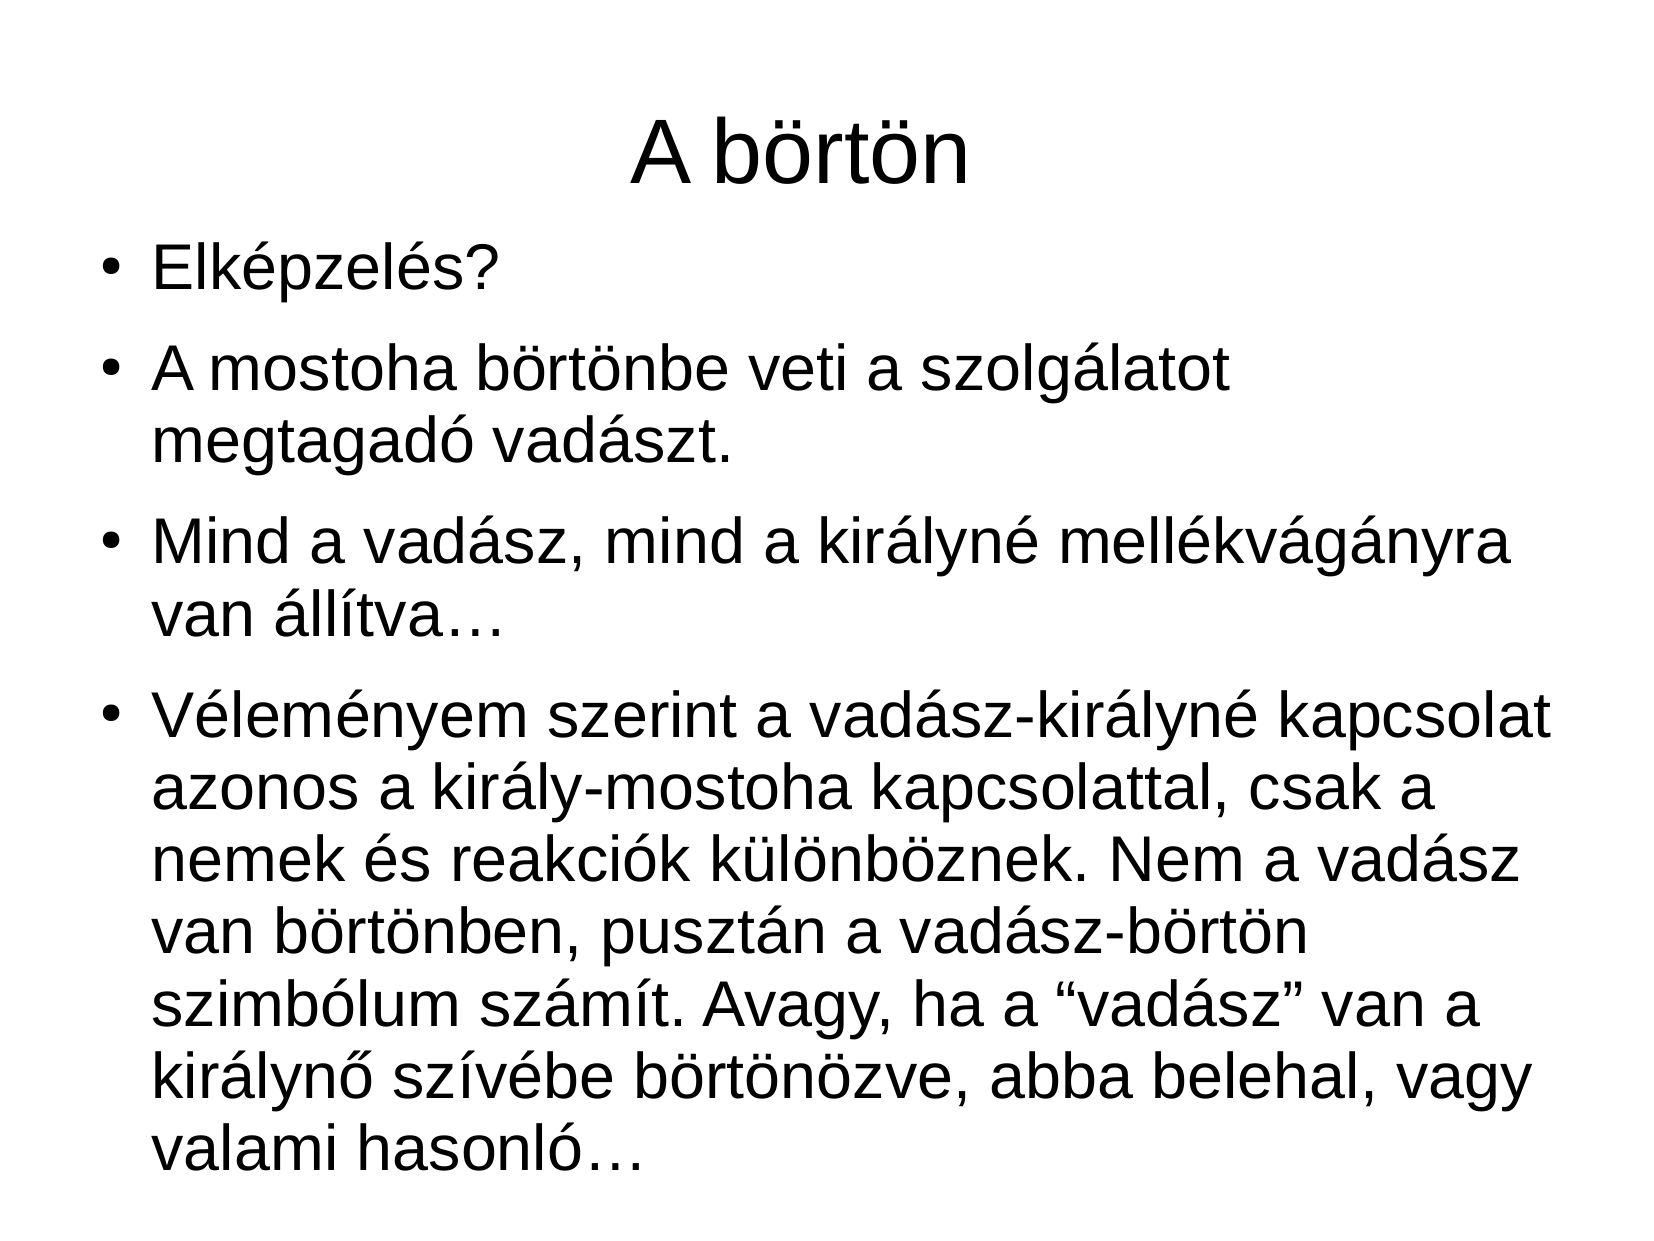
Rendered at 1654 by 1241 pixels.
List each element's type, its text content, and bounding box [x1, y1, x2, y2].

title A börtön [56, 47, 1546, 255]
list Elképzelés? A mostoha börtönbe veti a szolgálatot megtagadó vadászt. Mind a vadász, mind a királyné mellékvágányra van állítva… Véleményem szerint a vadász-királyné kapcsolat azonos a király-mostoha kapcsolattal, csak a nemek és reakciók különböznek. Nem a vadász van börtönben, pusztán a vadász-börtön szimbólum számít. Avagy, ha a “vadász” van a királynő szívébe börtönözve, abba belehal, vagy valami hasonló… [82, 231, 1571, 1186]
